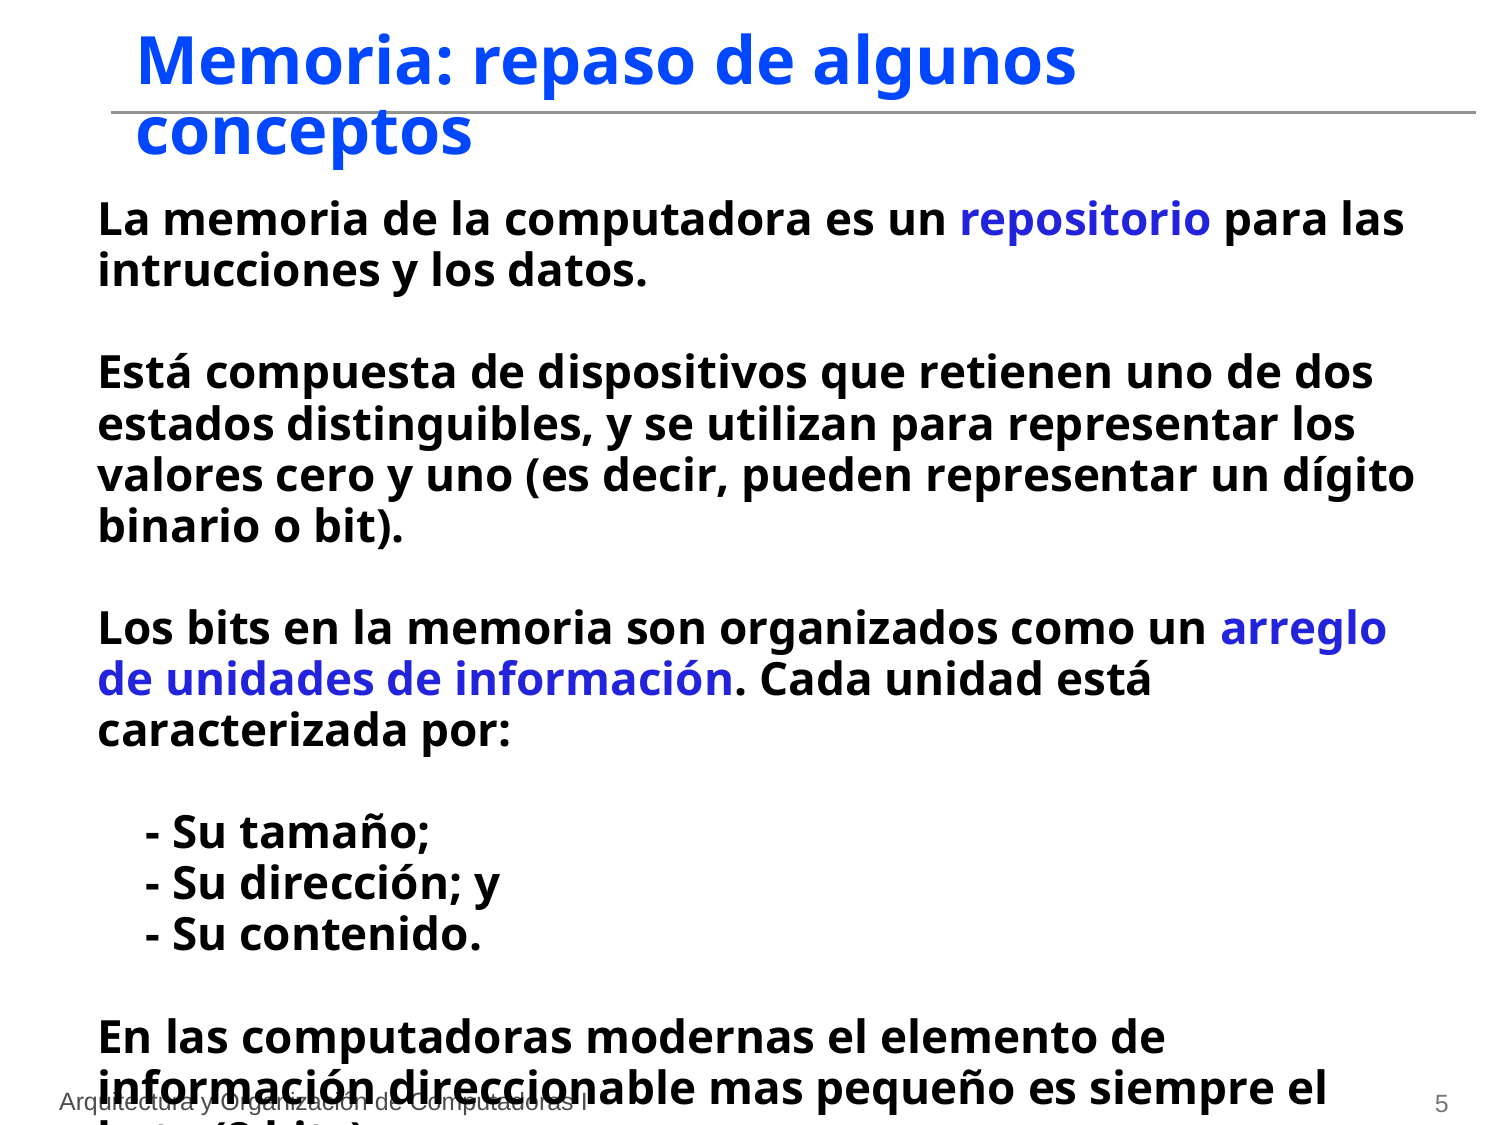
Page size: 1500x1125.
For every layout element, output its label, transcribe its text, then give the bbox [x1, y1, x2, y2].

text_box La memoria de la computadora es un repositorio para las intrucciones y los datos. Está compuesta de dispositivos que retienen uno de dos estados distinguibles, y se utilizan para representar los valores cero y uno (es decir, pueden representar un dígito binario o bit). Los bits en la memoria son organizados como un arreglo de unidades de información. Cada unidad está caracterizada por: - Su tamaño; - Su dirección; y - Su contenido. En las computadoras modernas el elemento de información direccionable mas pequeño es siempre el byte (8 bits). [82, 187, 1441, 1125]
title Memoria: repaso de algunos conceptos [125, 24, 1264, 187]
